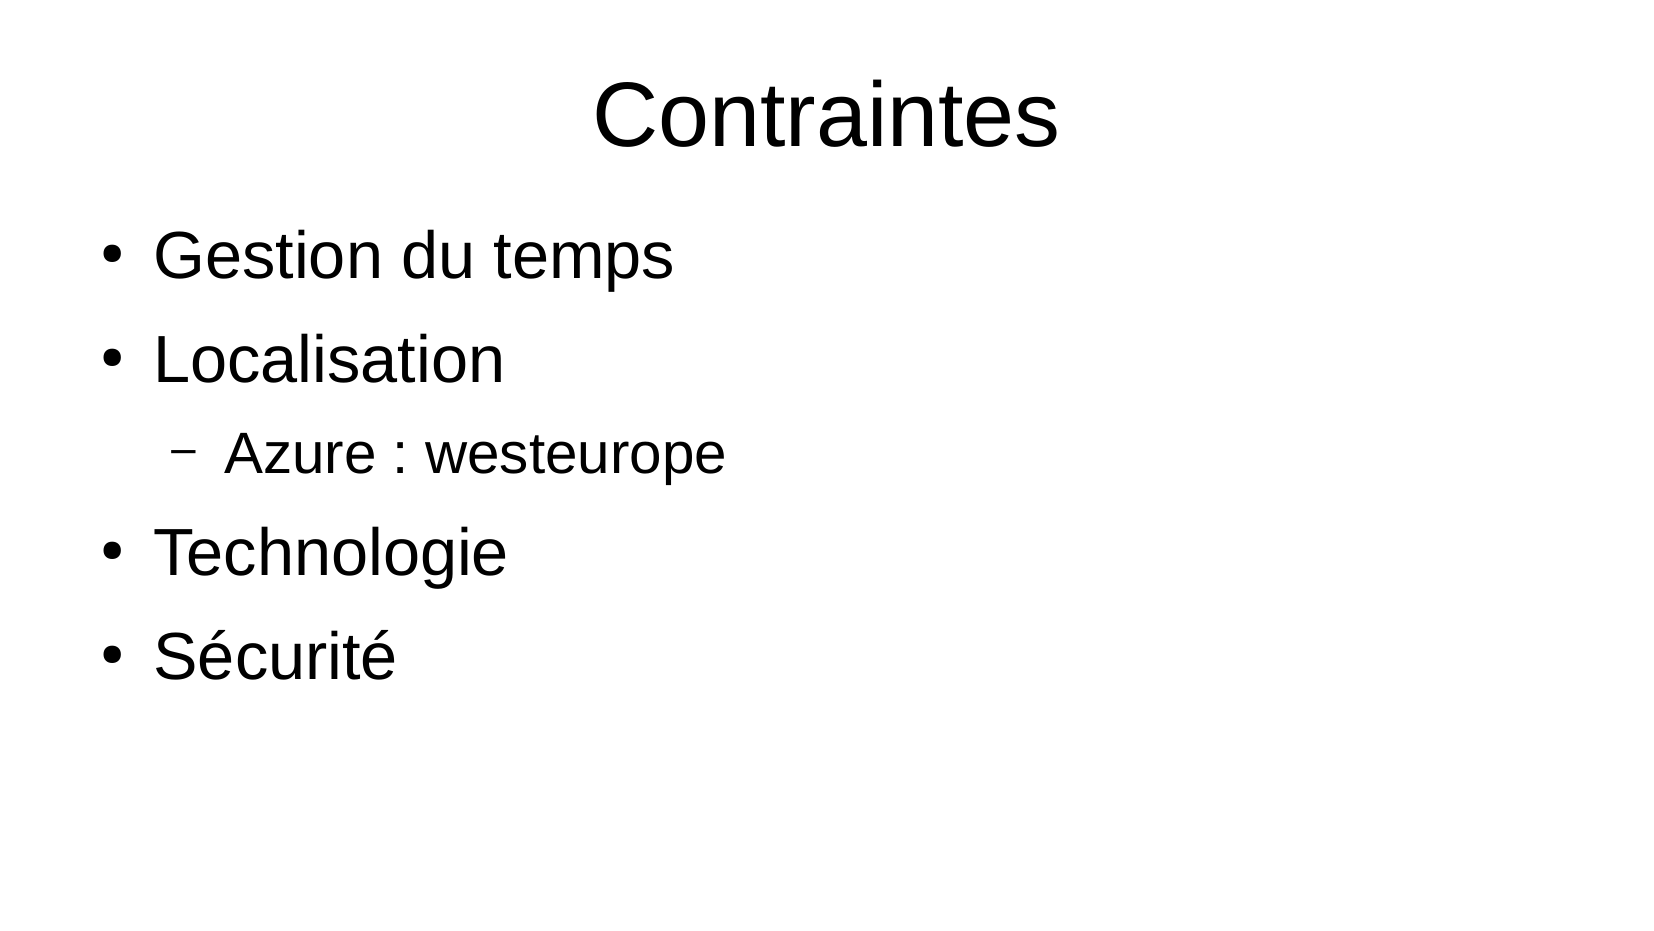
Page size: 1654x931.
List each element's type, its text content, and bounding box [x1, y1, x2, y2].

title Contraintes [82, 37, 1571, 193]
list Gestion du temps Localisation Azure : westeurope Technologie Sécurité [82, 217, 1571, 758]
